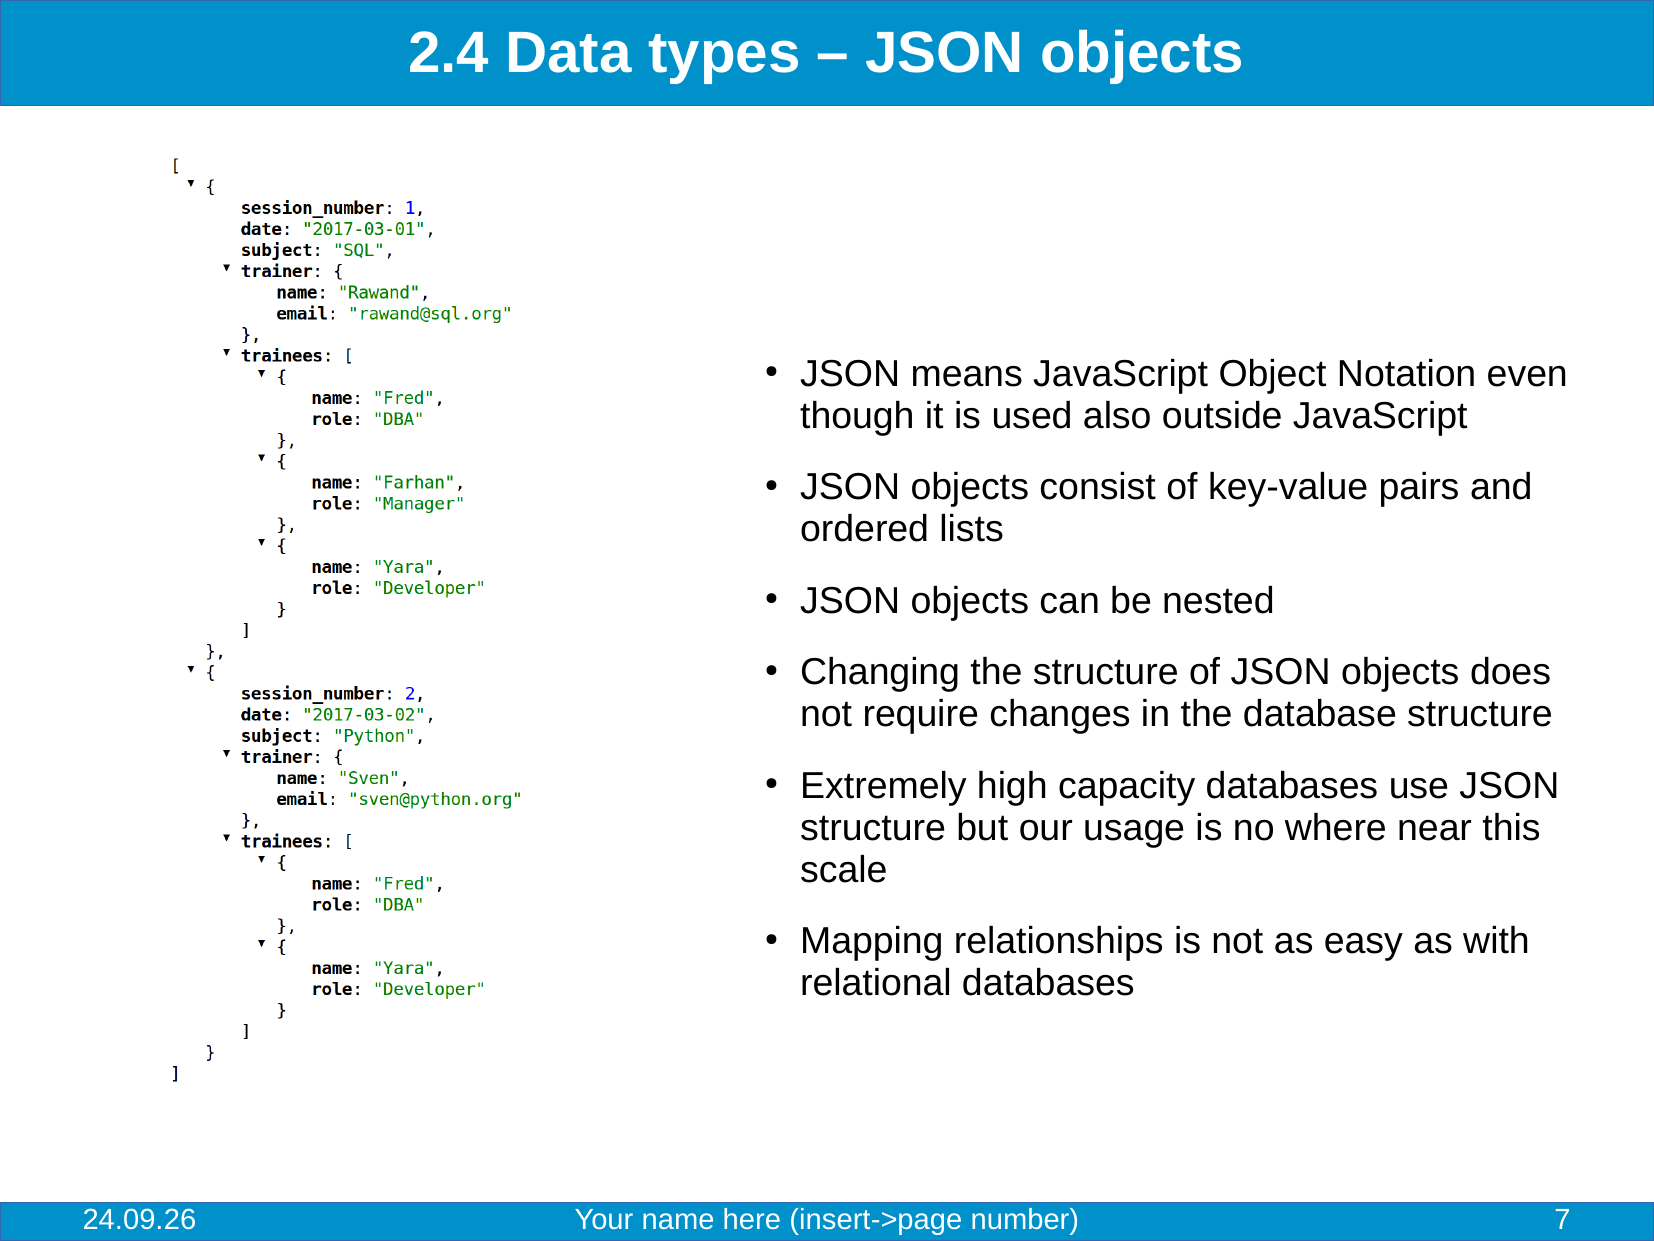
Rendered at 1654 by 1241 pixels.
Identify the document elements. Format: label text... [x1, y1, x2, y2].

picture [165, 149, 545, 1104]
title 2.4 Data types – JSON objects [0, 0, 1654, 106]
text_box JSON means JavaScript Object Notation even though it is used also outside JavaScript JSON objects consist of key-value pairs and ordered lists JSON objects can be nested Changing the structure of JSON objects does not require changes in the database structure Extremely high capacity databases use JSON structure but our usage is no where near this scale Mapping relationships is not as easy as with relational databases [750, 344, 1621, 1011]
